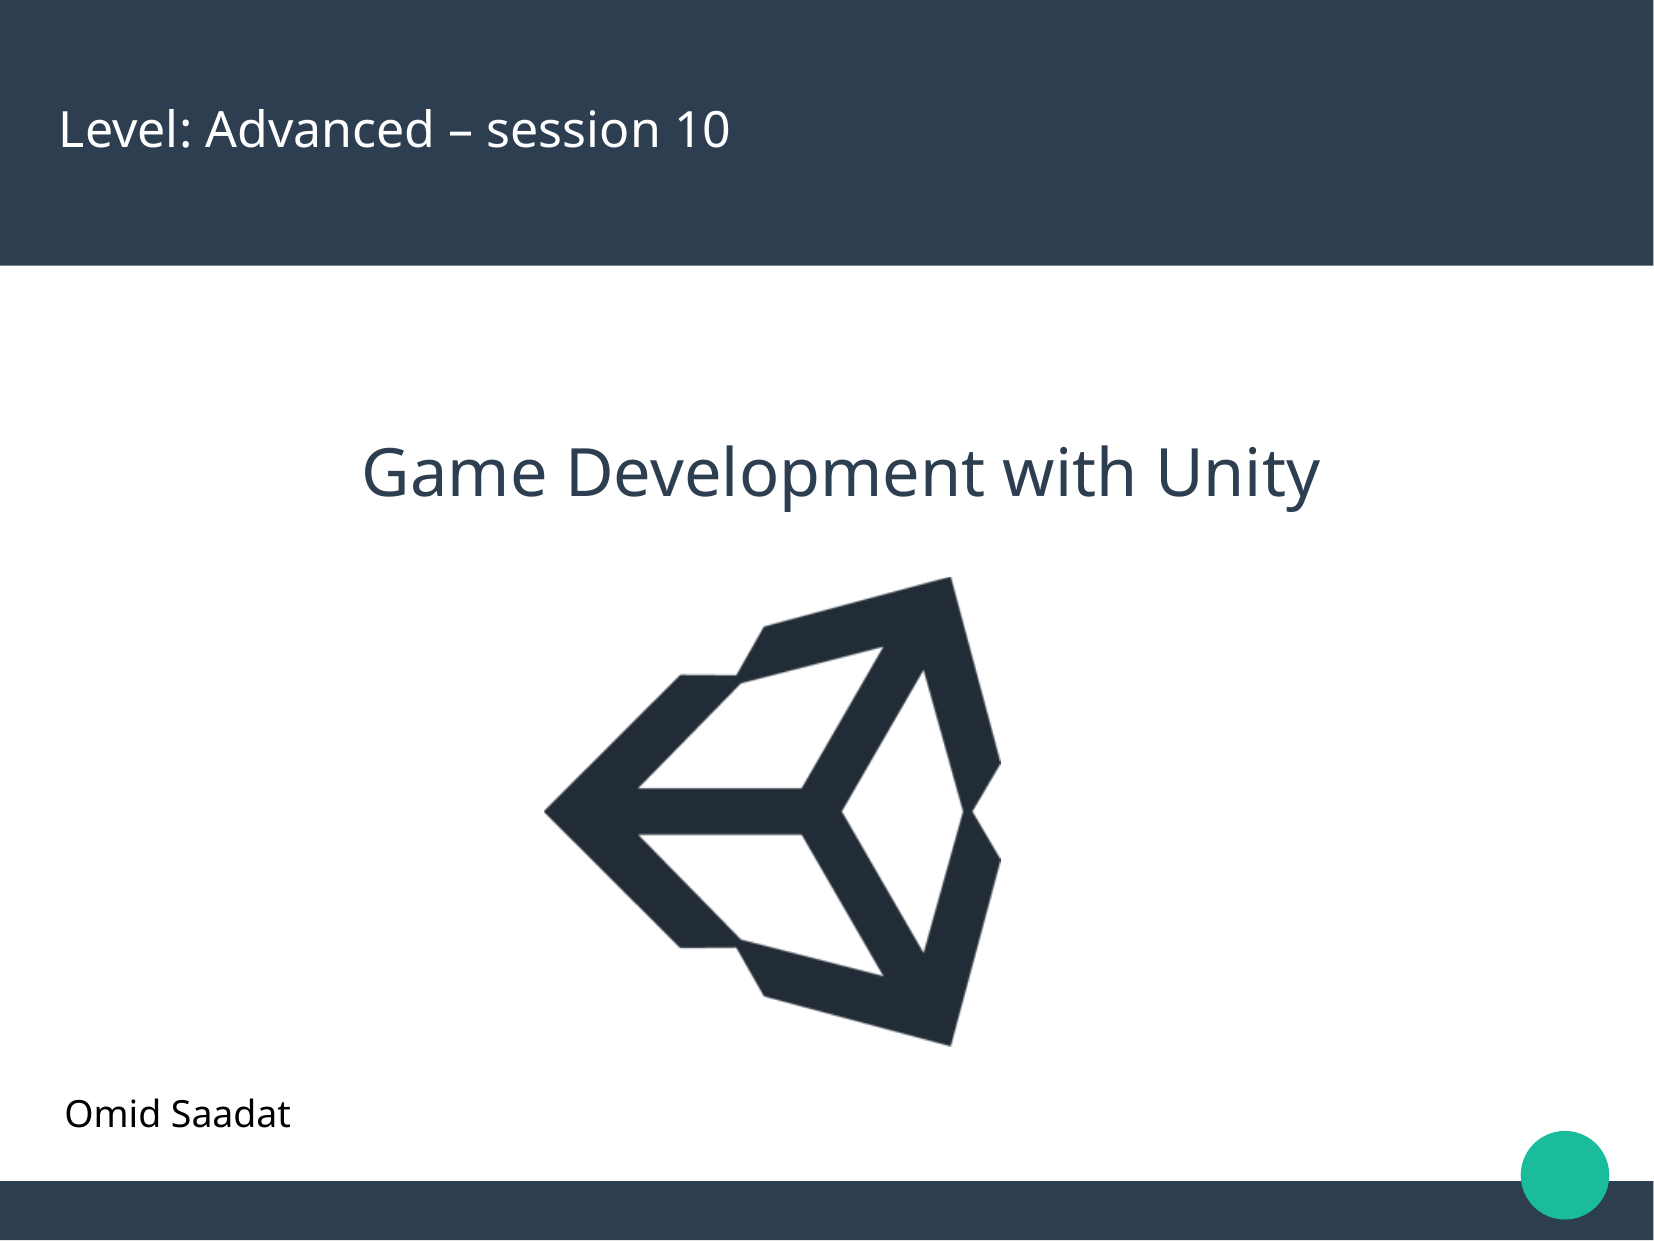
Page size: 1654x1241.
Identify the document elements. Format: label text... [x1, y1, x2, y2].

title Level: Advanced – session 10 [59, 49, 1595, 207]
text_box Omid Saadat [49, 1080, 323, 1143]
picture [544, 577, 1001, 1047]
subtitle Game Development with Unity [88, 341, 1595, 601]
